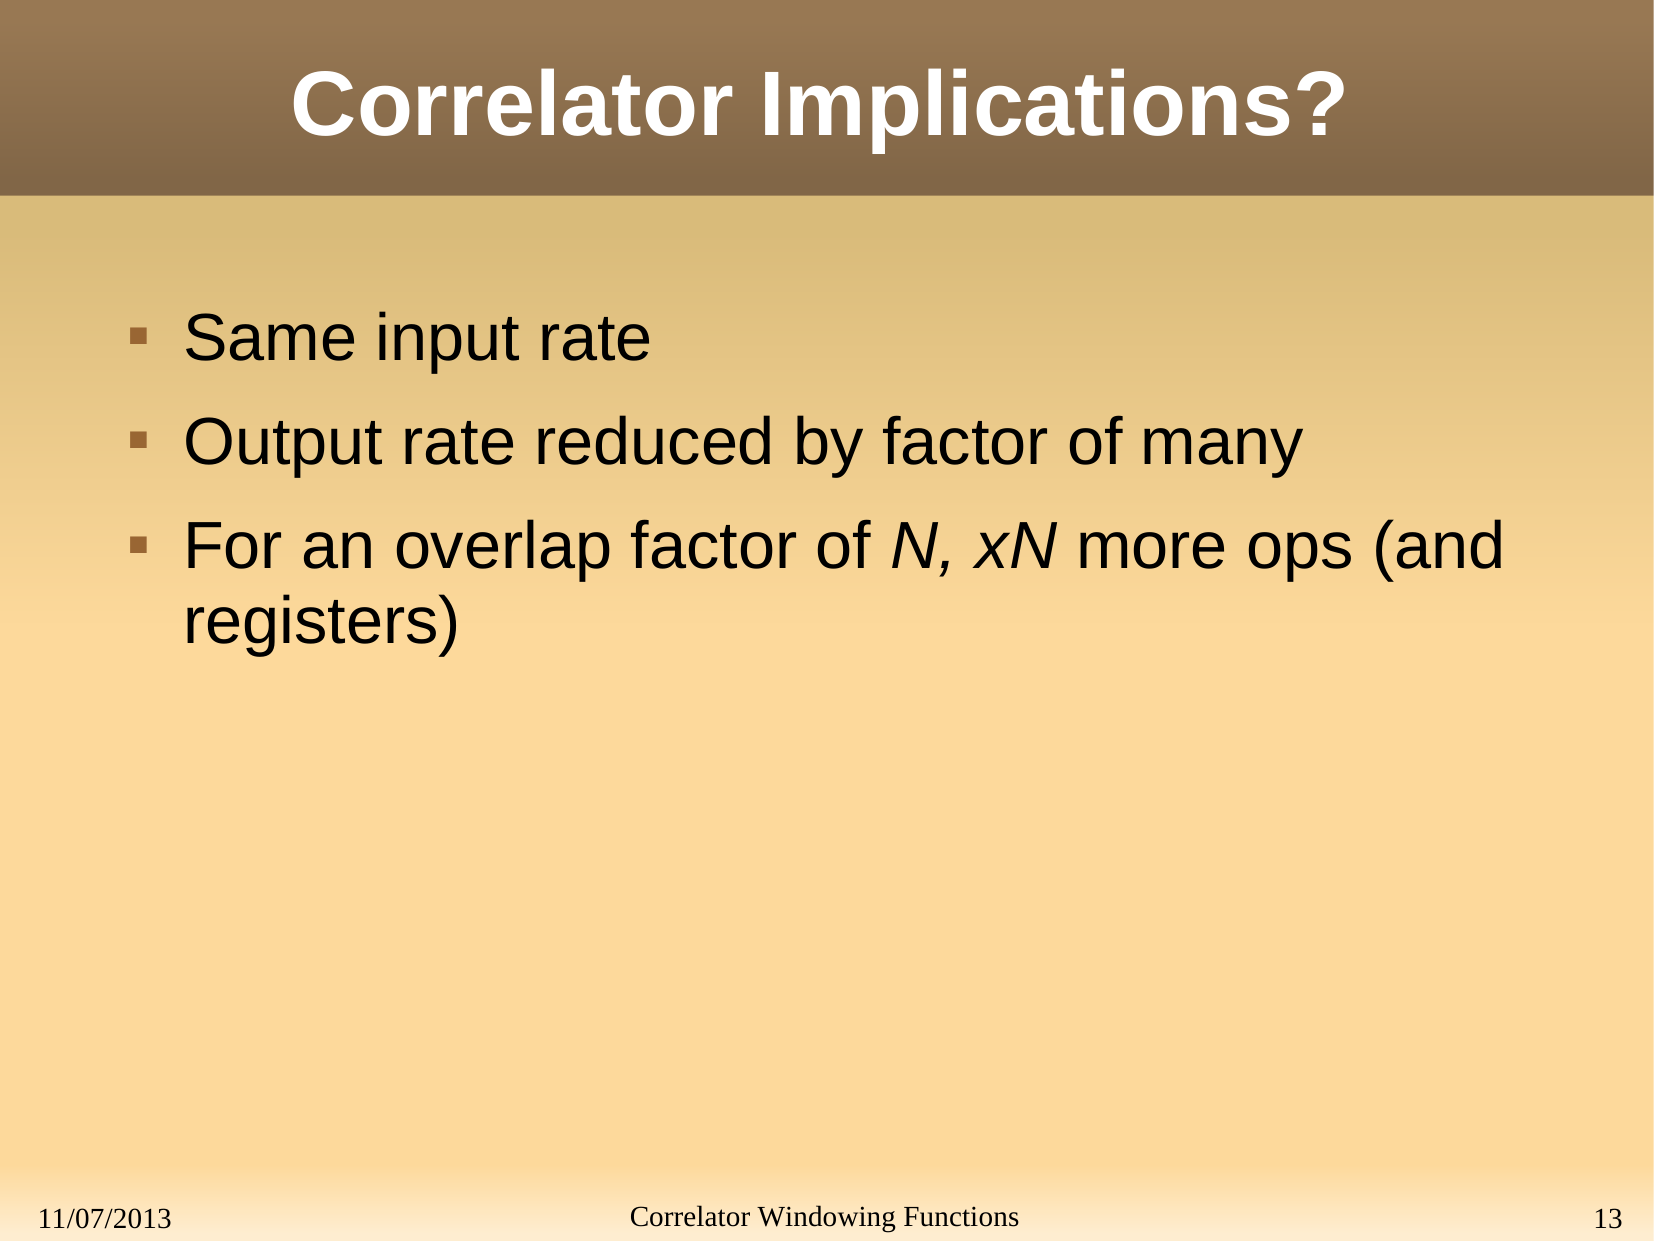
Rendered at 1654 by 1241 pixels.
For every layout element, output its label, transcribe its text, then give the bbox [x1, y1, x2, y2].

list Same input rate Output rate reduced by factor of many For an overlap factor of N, xN more ops (and registers) [112, 300, 1601, 1119]
title Correlator Implications? [76, 0, 1565, 208]
picture [0, 0, 1654, 1241]
